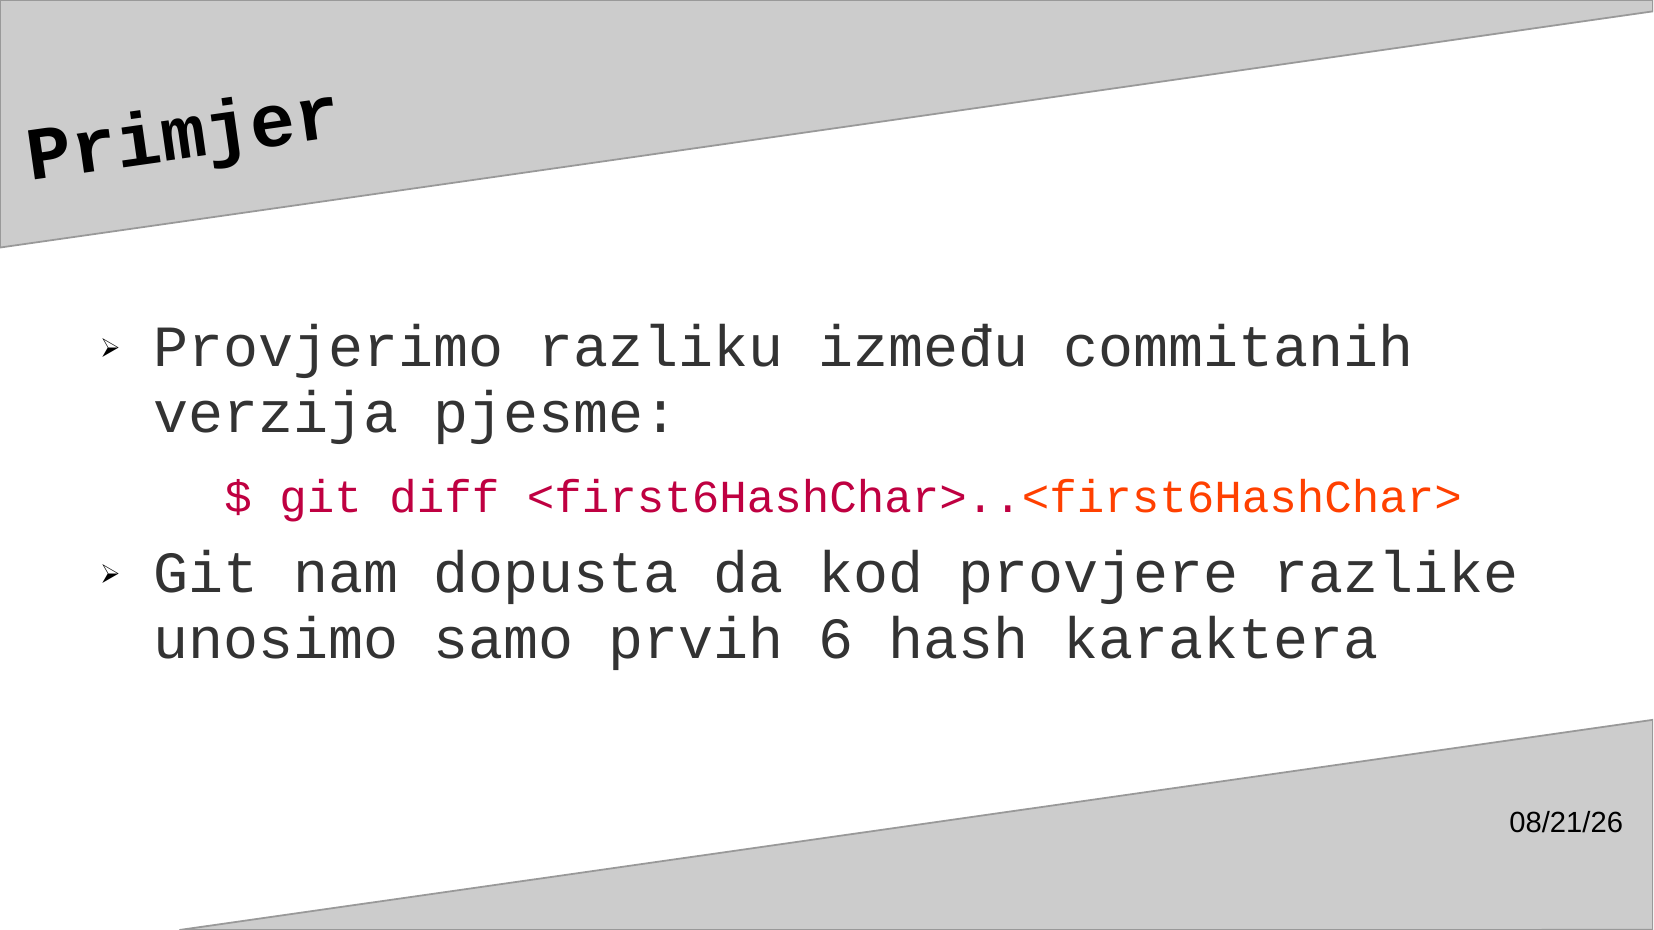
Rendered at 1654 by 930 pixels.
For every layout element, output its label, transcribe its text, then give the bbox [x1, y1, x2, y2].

list Provjerimo razliku između commitanih verzija pjesme: $ git diff <first6HashChar>..<first6HashChar> Git nam dopusta da kod provjere razlike unosimo samo prvih 6 hash karaktera [82, 248, 1538, 788]
title Primjer [16, 0, 1501, 239]
